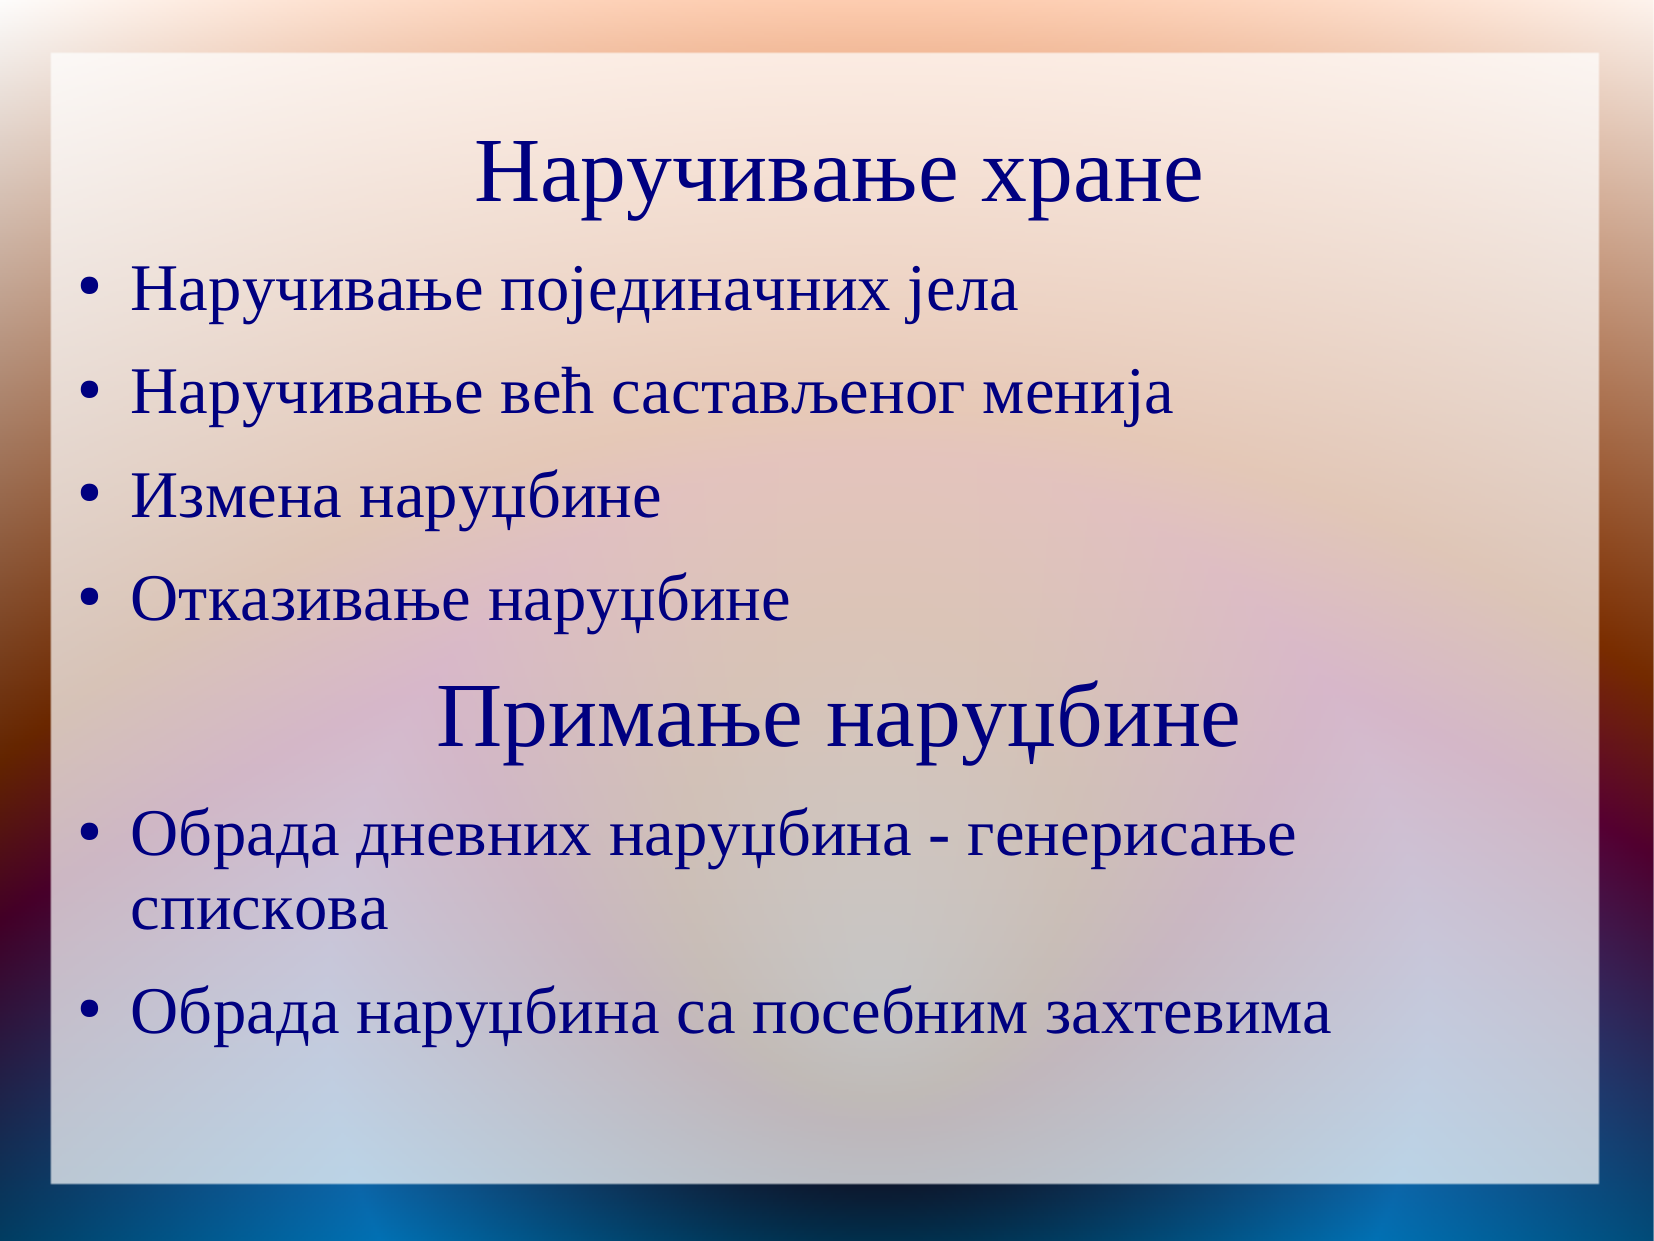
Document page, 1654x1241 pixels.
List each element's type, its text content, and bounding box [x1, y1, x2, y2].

picture [0, 0, 1654, 1241]
list Наручивање хране Наручивање појединачних јела Наручивање већ састављеног менија Измена наруџбине Отказивање наруџбине Примање наруџбине Обрада дневних наруџбина - генерисање спискова Обрада наруџбина са посебним захтевима [60, 119, 1549, 1241]
